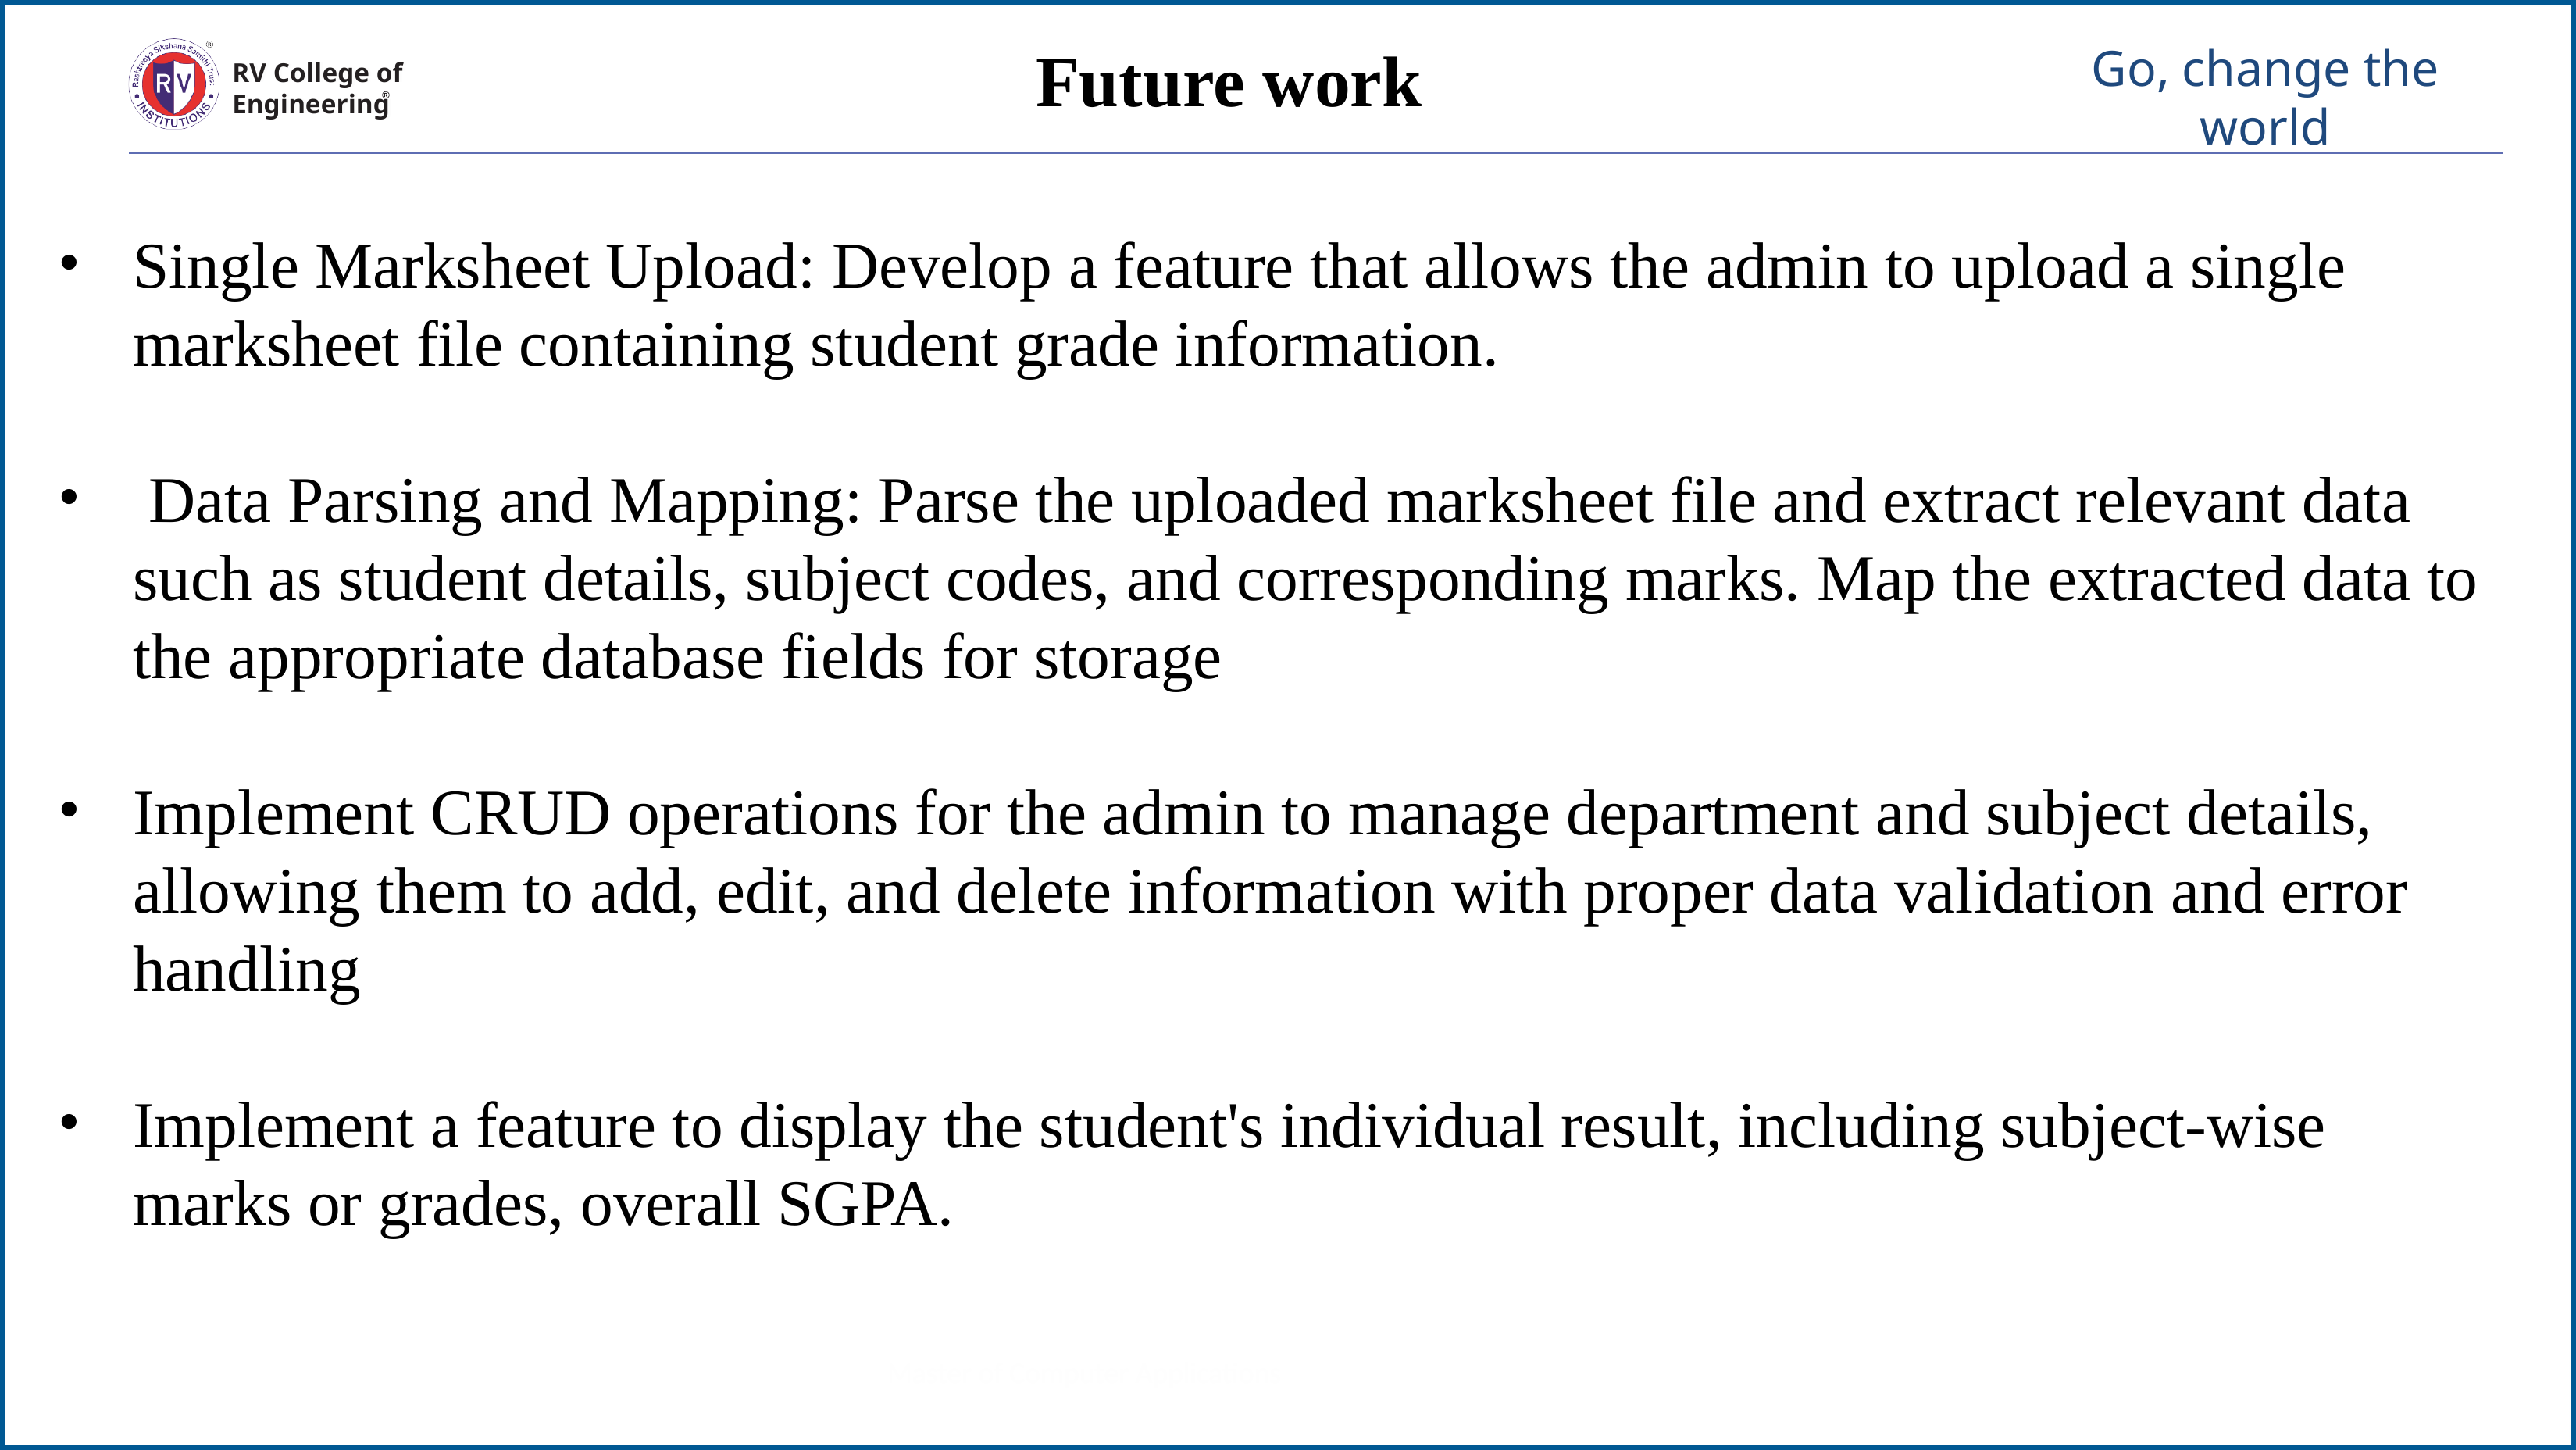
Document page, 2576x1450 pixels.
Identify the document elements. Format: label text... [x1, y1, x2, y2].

text_box [0, 0, 2576, 1450]
text_box RV College of Engineering [230, 55, 436, 119]
title Go, change the world [2023, 38, 2508, 139]
text_box Single Marksheet Upload: Develop a feature that allows the admin to upload a single marksheet file containing student grade information. Data Parsing and Mapping: Parse the uploaded marksheet file and extract relevant data such as student details, subject codes, and corresponding marks. Map the extracted data to the appropriate database fields for storage Implement CRUD operations for the admin to manage department and subject details, allowing them to add, edit, and delete information with proper data validation and error handling Implement a feature to display the student's individual result, including subject-wise marks or grades, overall SGPA. [48, 216, 2503, 1450]
text_box Future work [648, 37, 1811, 120]
